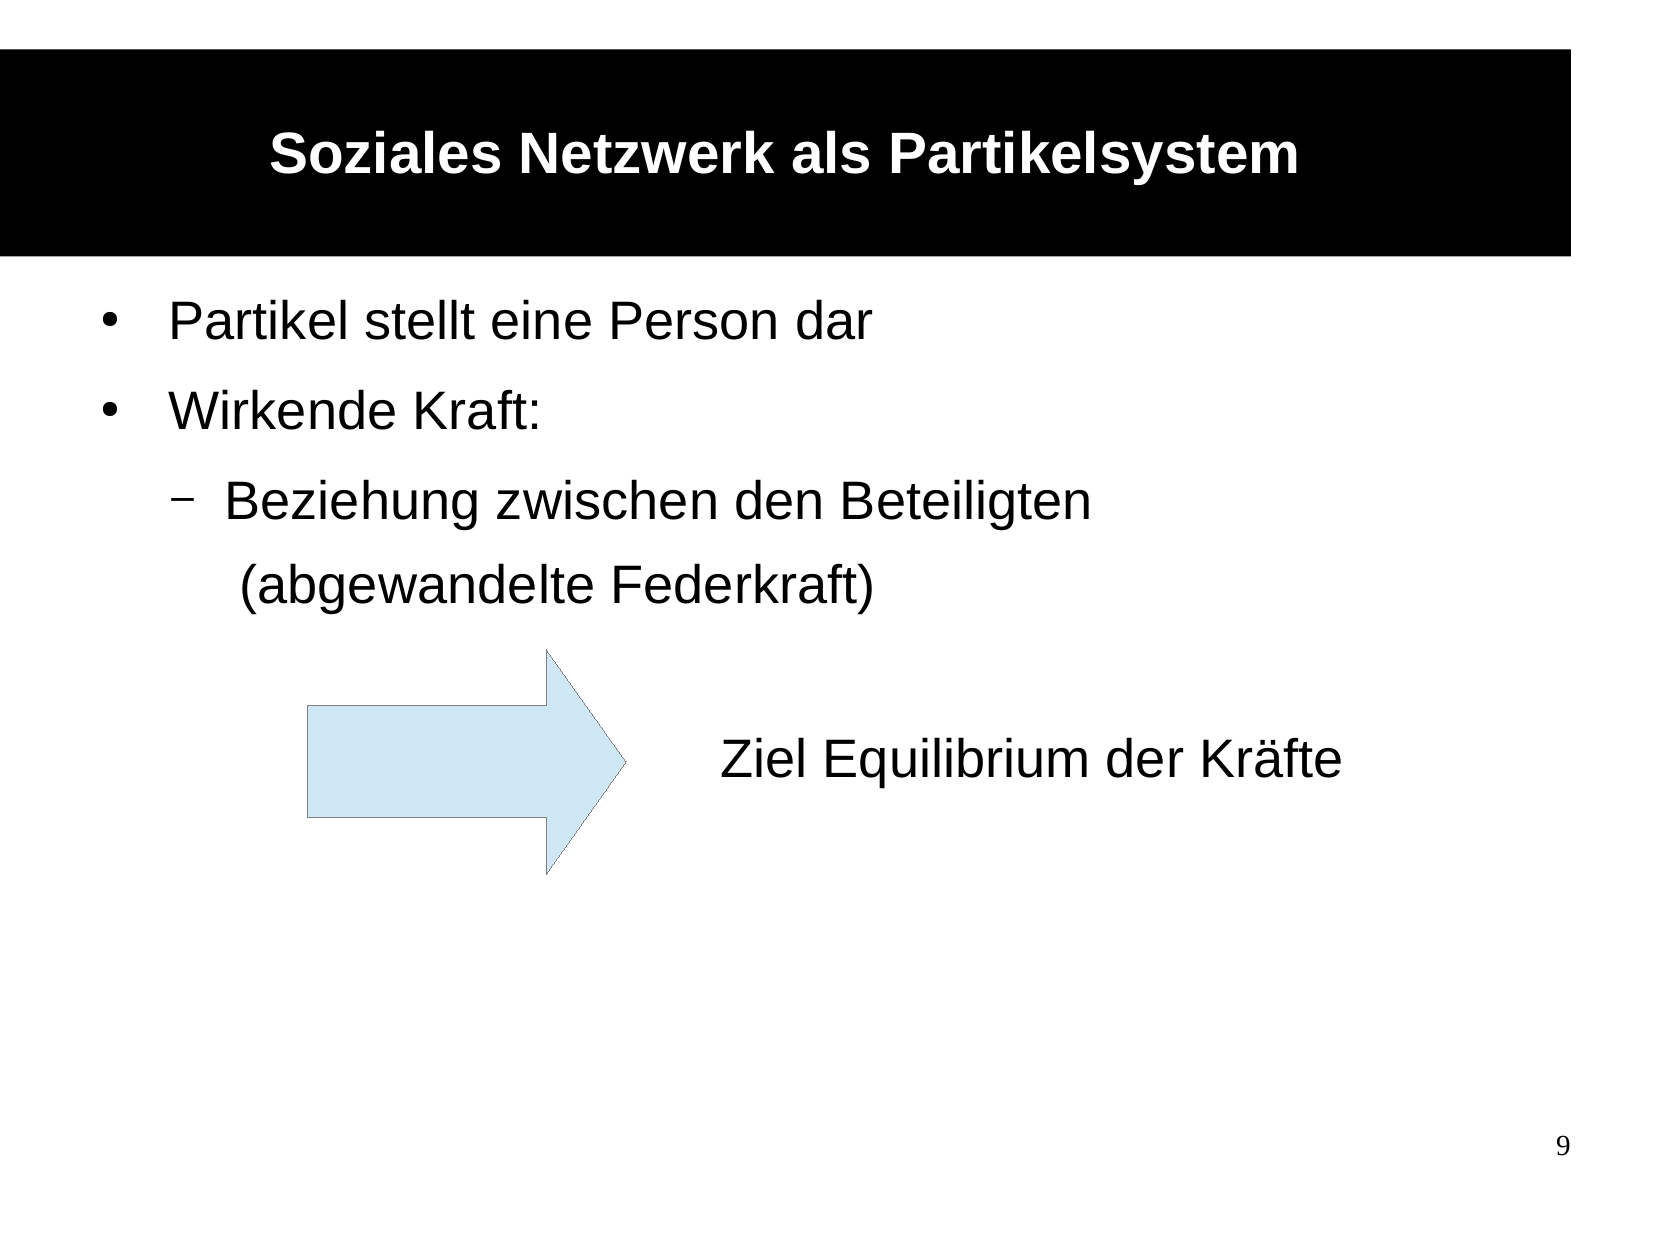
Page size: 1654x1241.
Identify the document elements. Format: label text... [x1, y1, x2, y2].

title Soziales Netzwerk als Partikelsystem [0, 49, 1571, 257]
list Partikel stellt eine Person dar Wirkende Kraft: Beziehung zwischen den Beteiligten (abgewandelte Federkraft) Ziel Equilibrium der Kräfte [82, 290, 1538, 1010]
text_box [307, 649, 627, 875]
